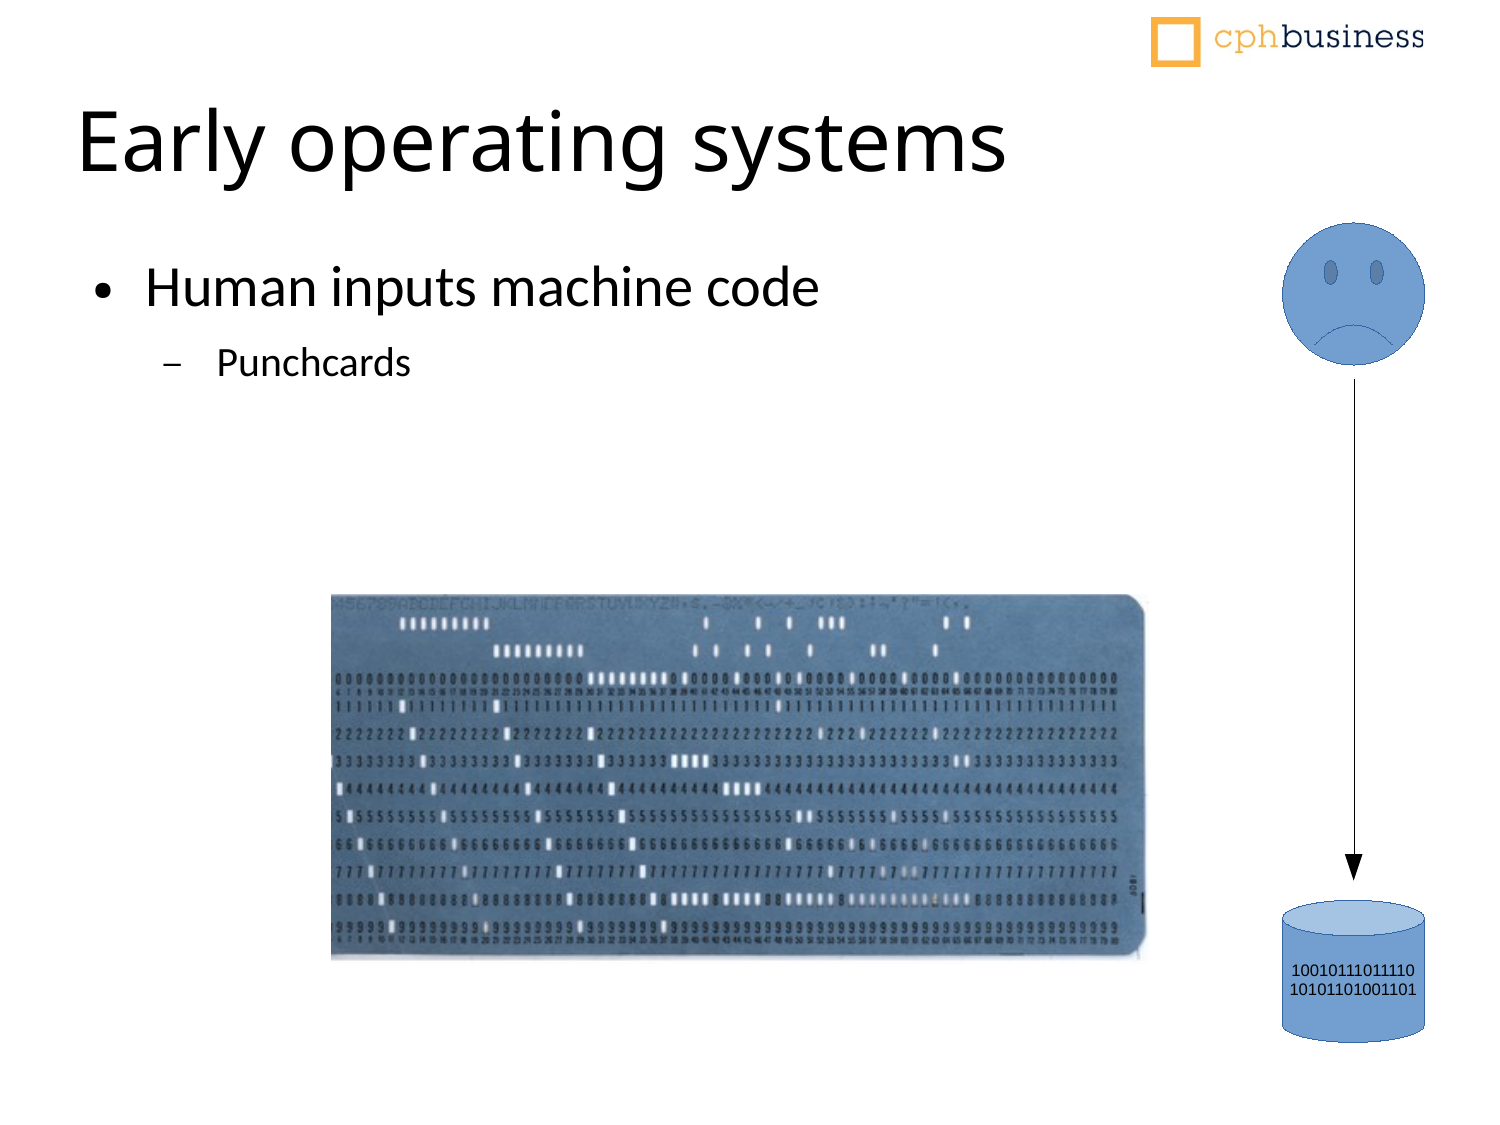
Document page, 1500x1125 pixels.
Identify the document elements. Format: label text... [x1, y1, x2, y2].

text_box 10010111011110 10101101001101 [1282, 920, 1425, 1043]
picture [1151, 17, 1424, 44]
list Human inputs machine code Punchcards [75, 263, 1425, 969]
picture [331, 594, 1149, 964]
text_box [1282, 222, 1425, 366]
title Early operating systems [75, 44, 1425, 233]
